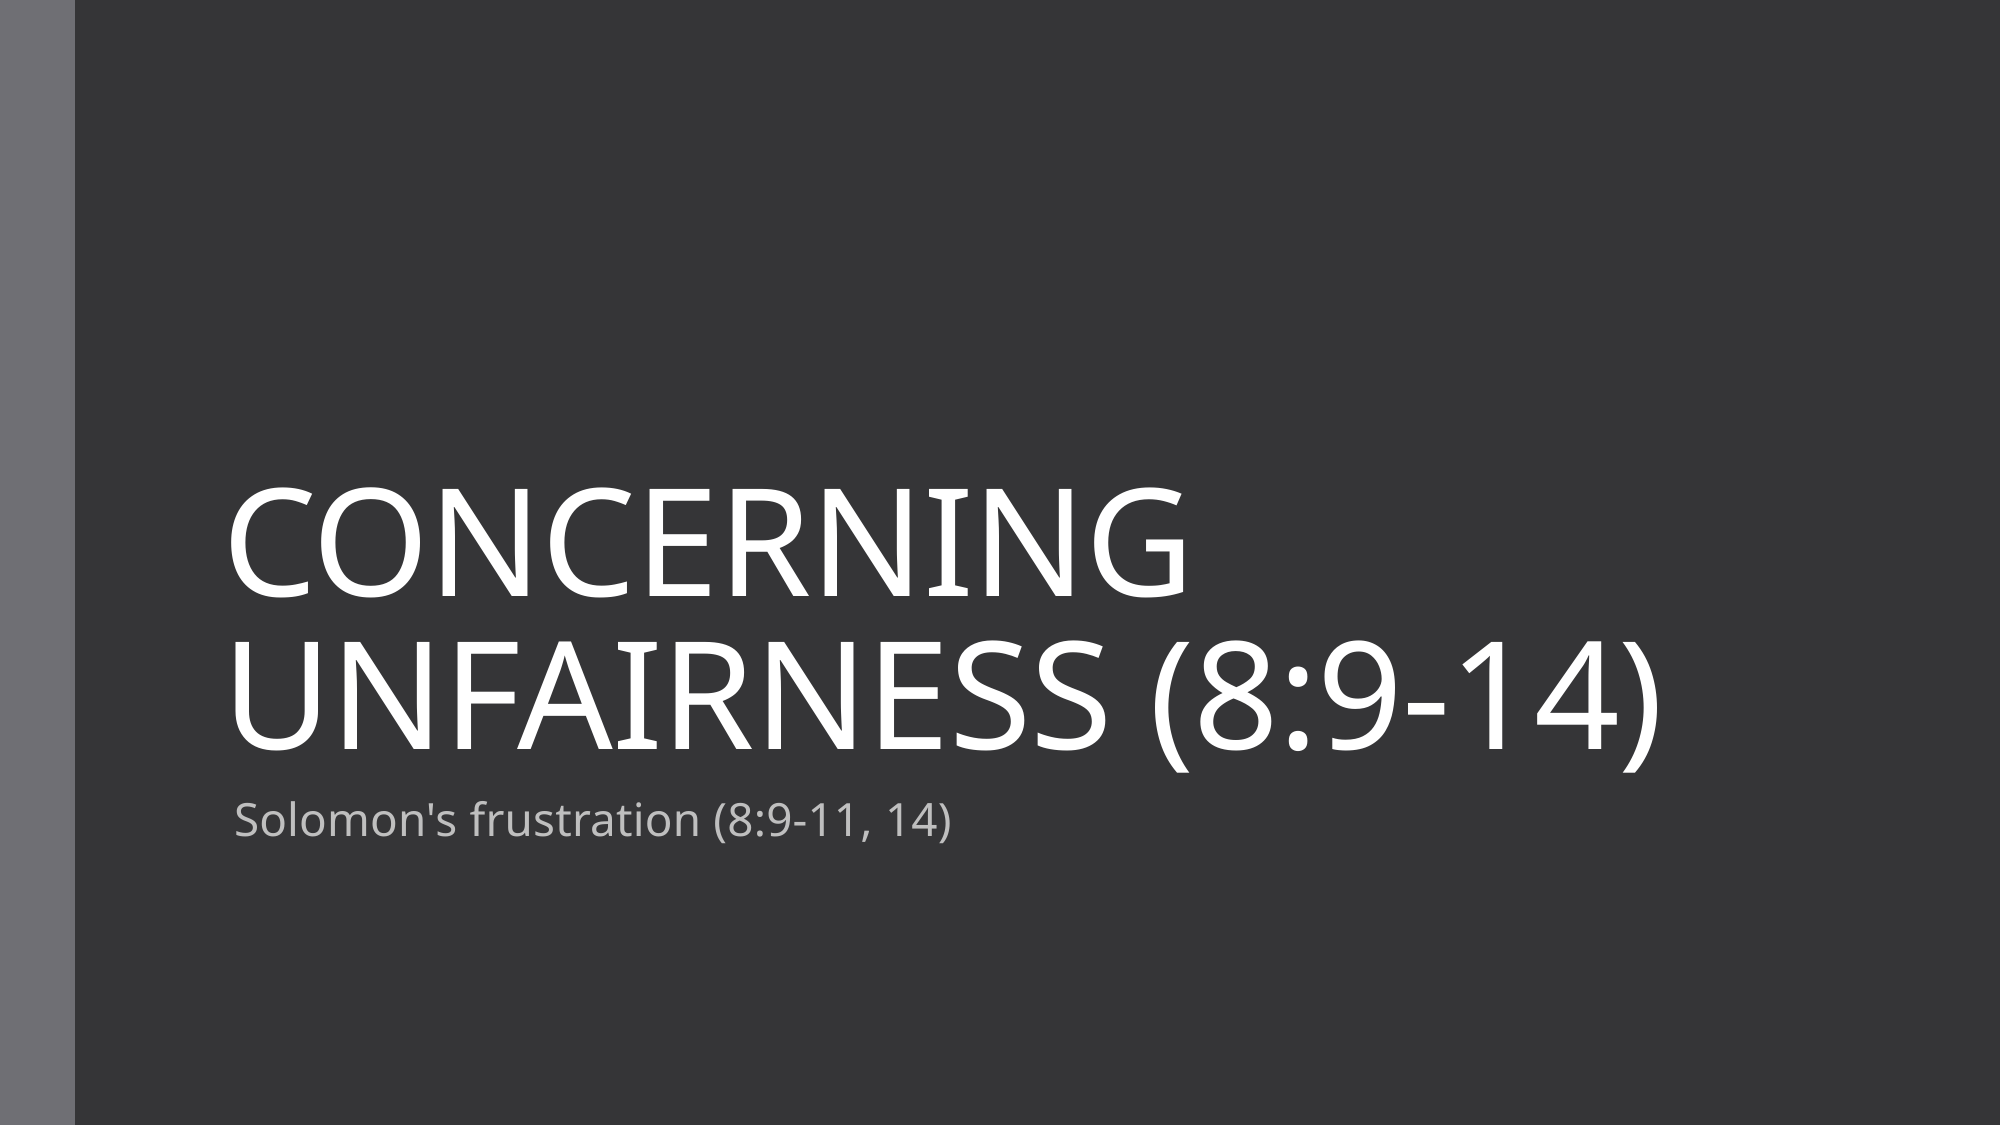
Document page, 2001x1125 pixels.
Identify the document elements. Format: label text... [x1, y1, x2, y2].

title CONCERNING UNFAIRNESS (8:9-14) [206, 124, 1752, 787]
subtitle Solomon's frustration (8:9-11, 14) [206, 787, 1752, 1066]
